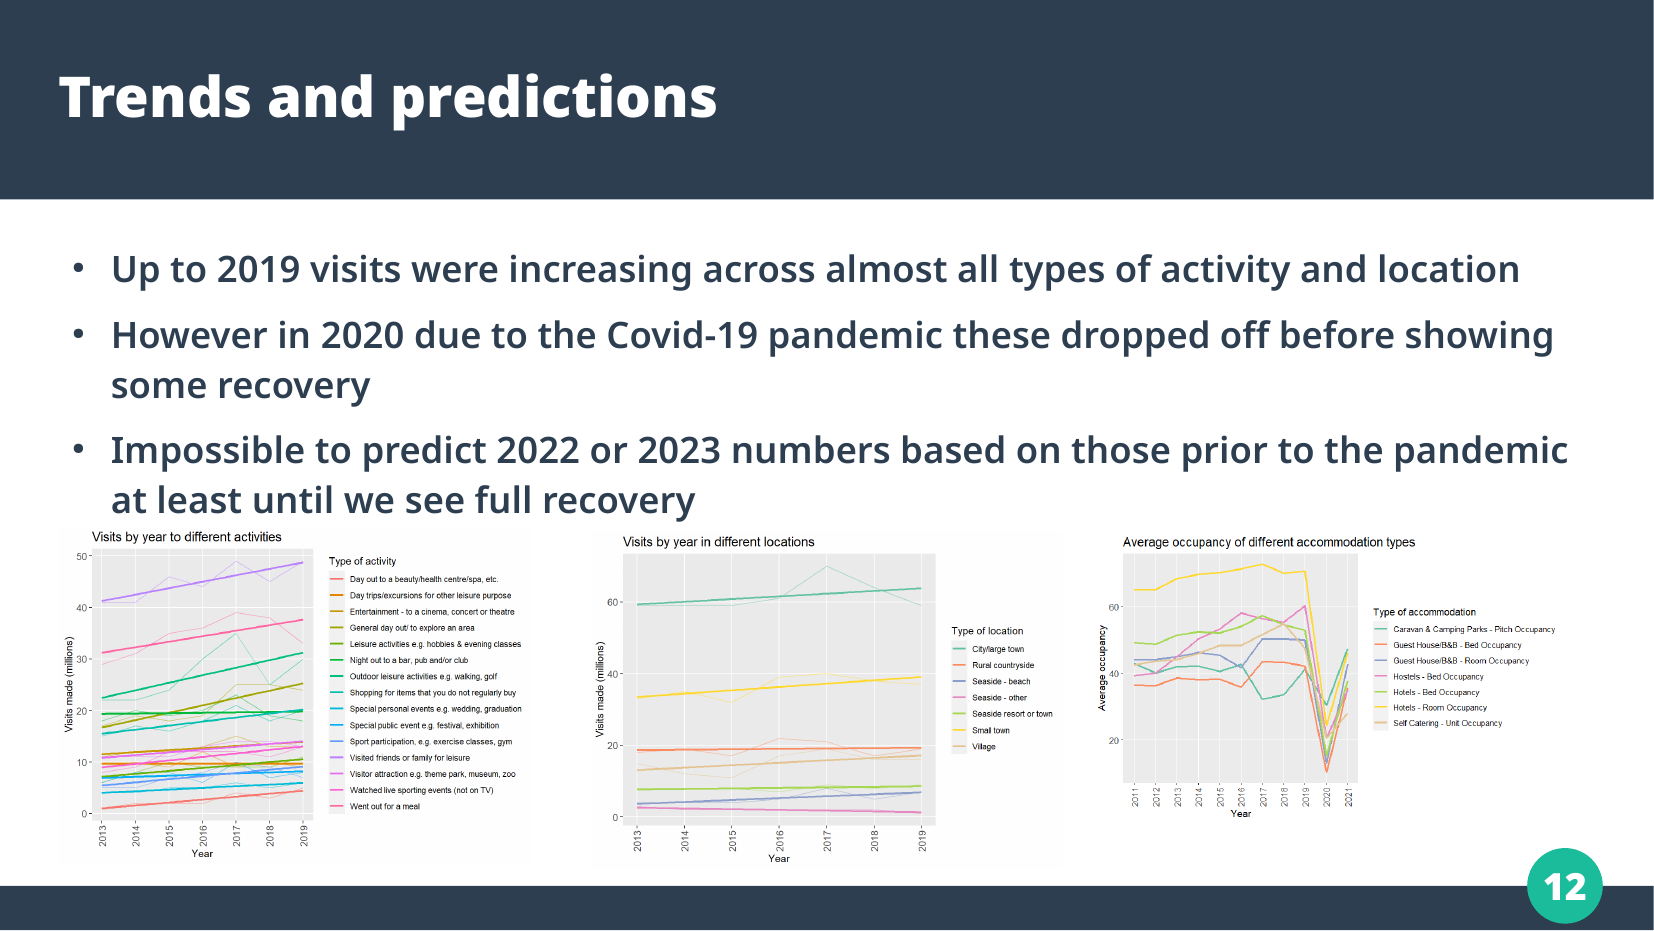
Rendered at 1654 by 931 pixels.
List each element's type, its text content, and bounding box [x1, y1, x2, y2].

list Up to 2019 visits were increasing across almost all types of activity and location However in 2020 due to the Covid-19 pandemic these dropped off before showing some recovery Impossible to predict 2022 or 2023 numbers based on those prior to the pandemic at least until we see full recovery [59, 243, 1595, 532]
picture [1092, 531, 1565, 824]
picture [59, 526, 532, 864]
title Trends and predictions [59, 37, 1595, 155]
picture [590, 531, 1063, 869]
